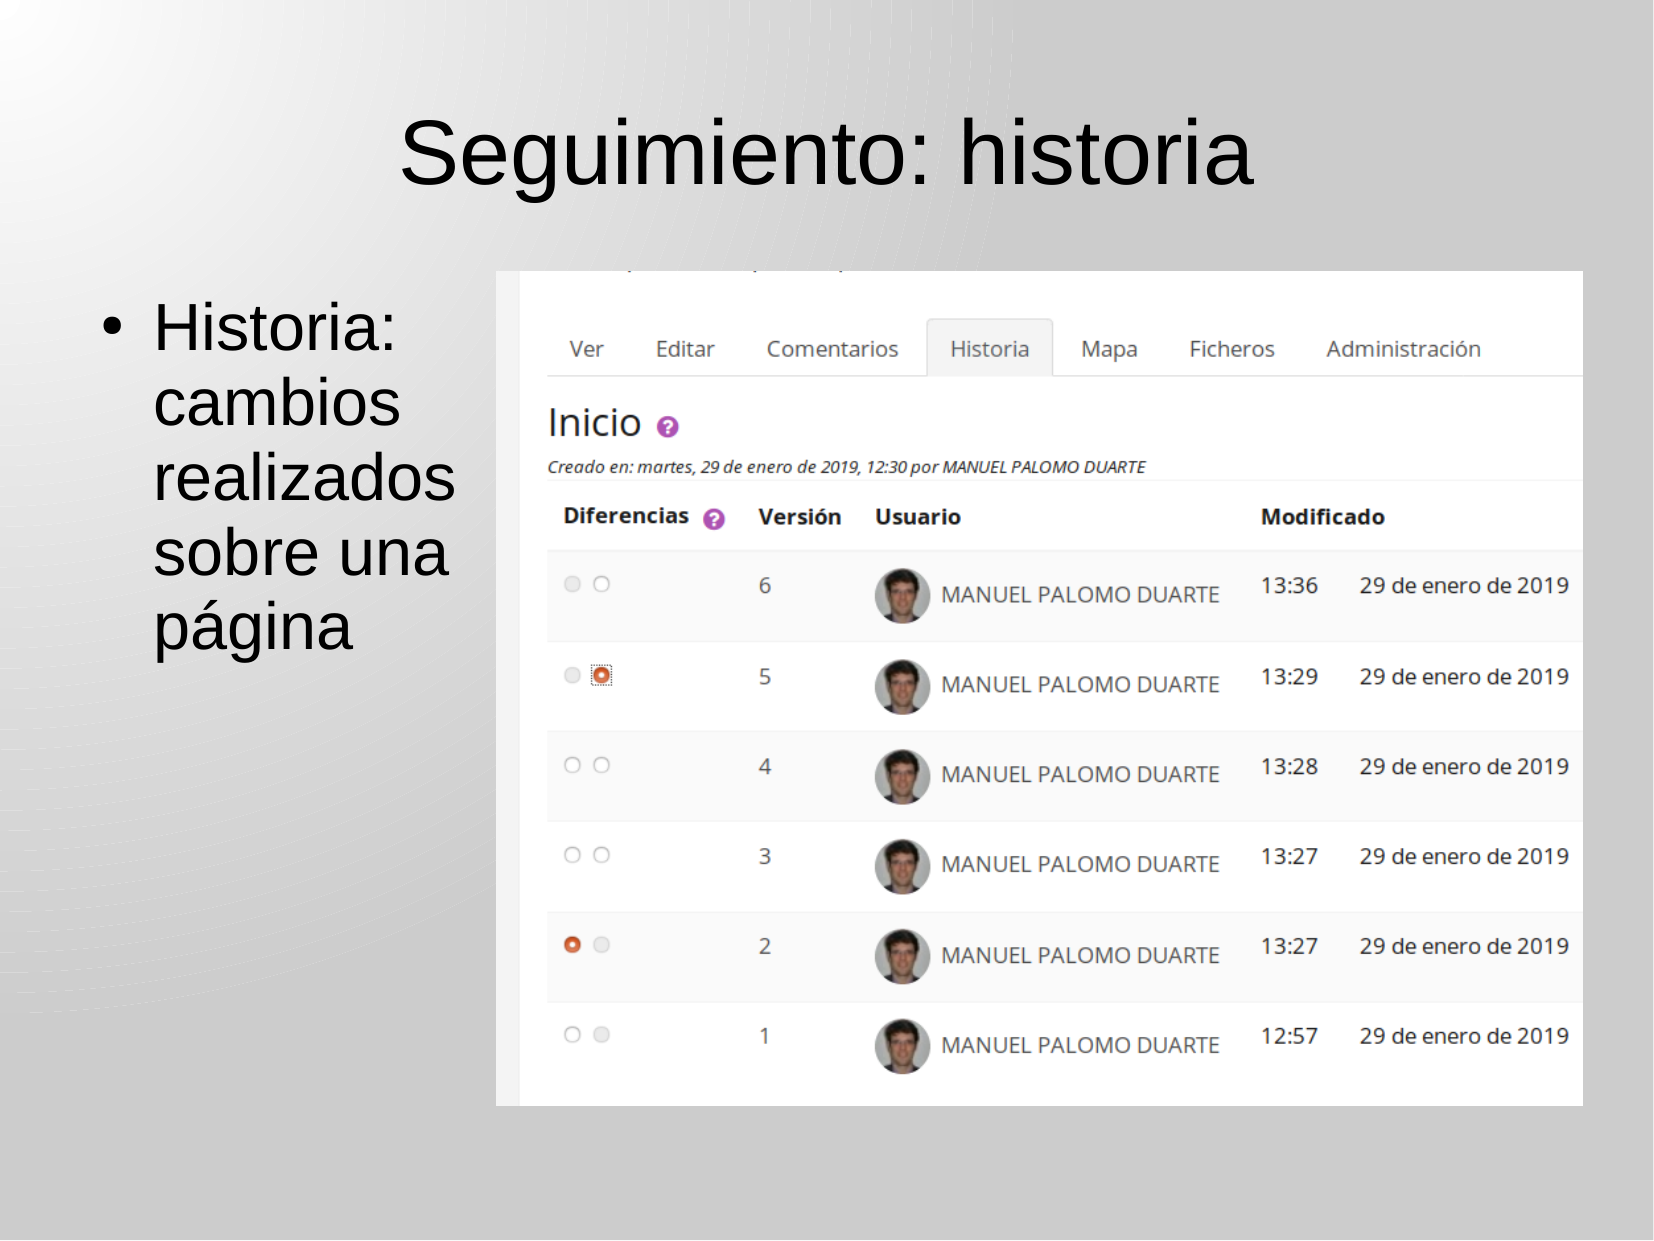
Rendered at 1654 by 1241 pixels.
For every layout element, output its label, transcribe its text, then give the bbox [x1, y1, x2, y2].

title Seguimiento: historia [82, 49, 1571, 257]
picture [496, 271, 1583, 1106]
list Historia: cambios realizados sobre una página [82, 290, 567, 1109]
